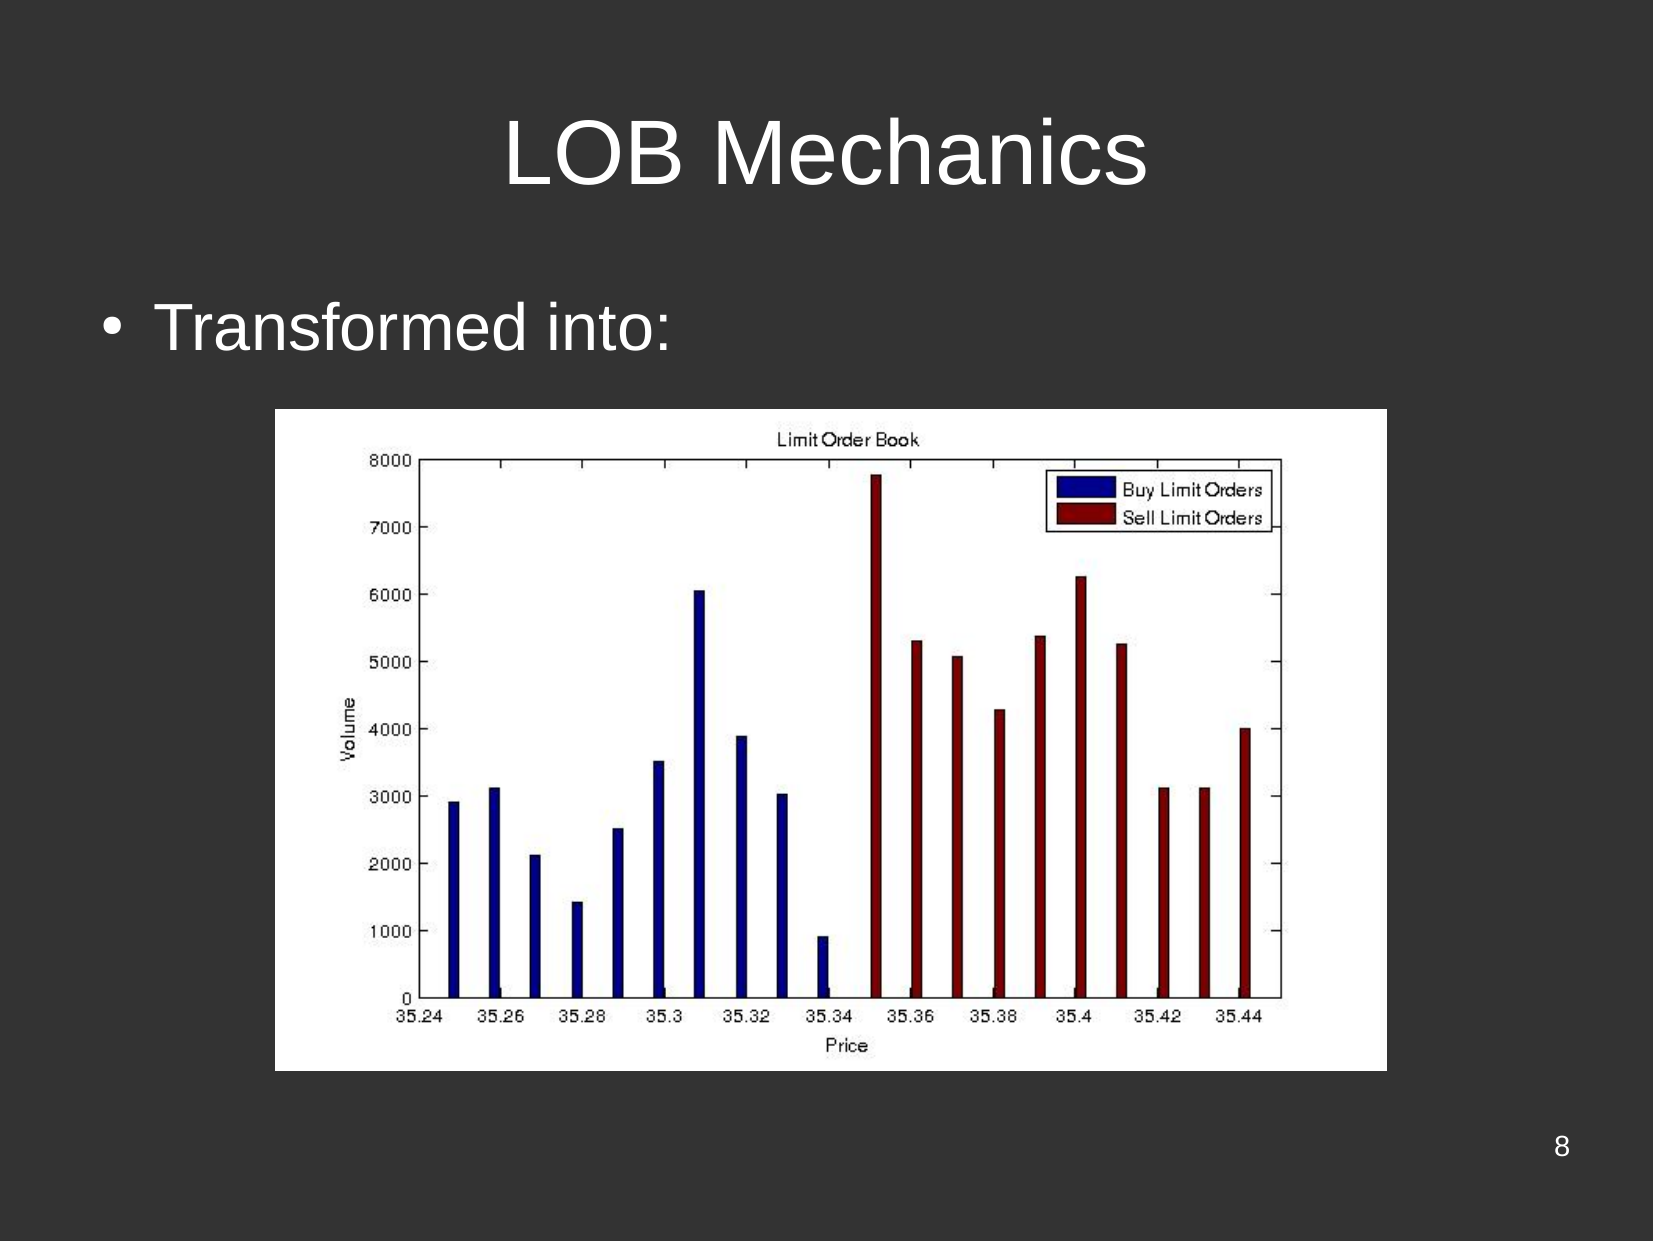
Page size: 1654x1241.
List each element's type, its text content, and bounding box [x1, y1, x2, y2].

list Transformed into: [82, 290, 1591, 1010]
title LOB Mechanics [82, 49, 1571, 257]
picture [275, 409, 1387, 1071]
